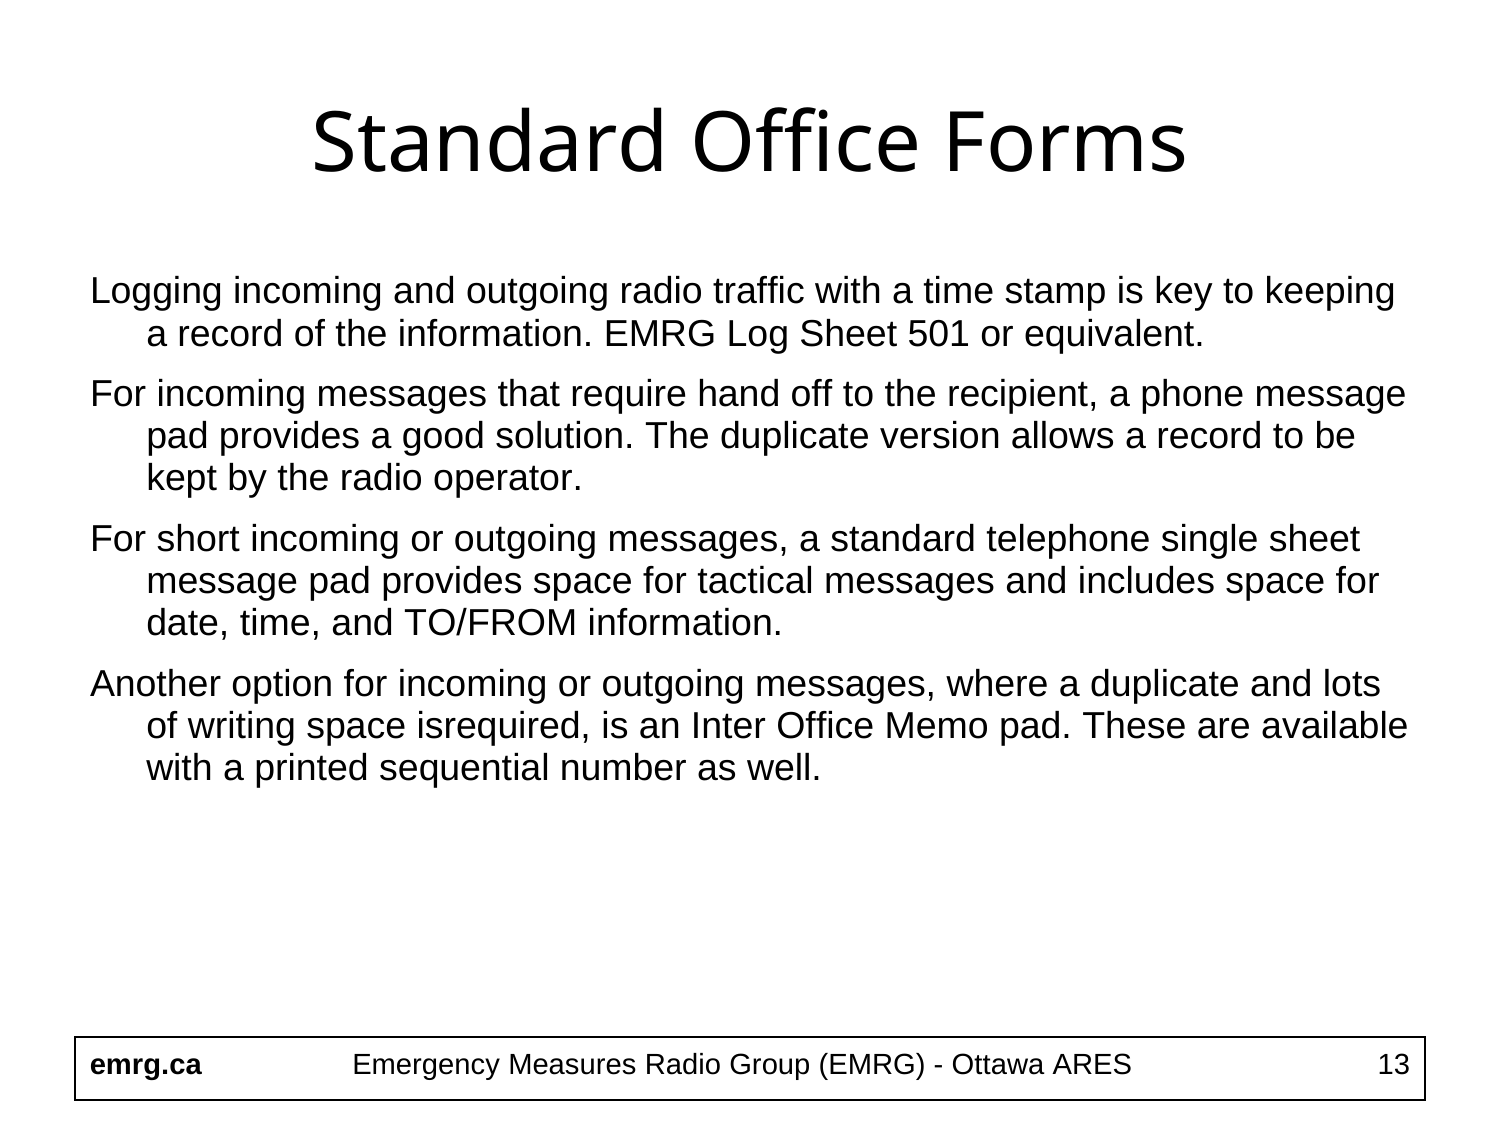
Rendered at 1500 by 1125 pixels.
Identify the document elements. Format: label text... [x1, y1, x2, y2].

text_box Emergency Measures Radio Group (EMRG) - Ottawa ARES [247, 1037, 1238, 1103]
text_box <number> [1246, 1037, 1426, 1103]
title Standard Office Forms [75, 45, 1426, 233]
list Logging incoming and outgoing radio traffic with a time stamp is key to keeping a record of the information. EMRG Log Sheet 501 or equivalent. For incoming messages that require hand off to the recipient, a phone message pad provides a good solution. The duplicate version allows a record to be kept by the radio operator. For short incoming or outgoing messages, a standard telephone single sheet message pad provides space for tactical messages and includes space for date, time, and TO/FROM information. Another option for incoming or outgoing messages, where a duplicate and lots of writing space isrequired, is an Inter Office Memo pad. These are available with a printed sequential number as well. [75, 262, 1426, 1006]
